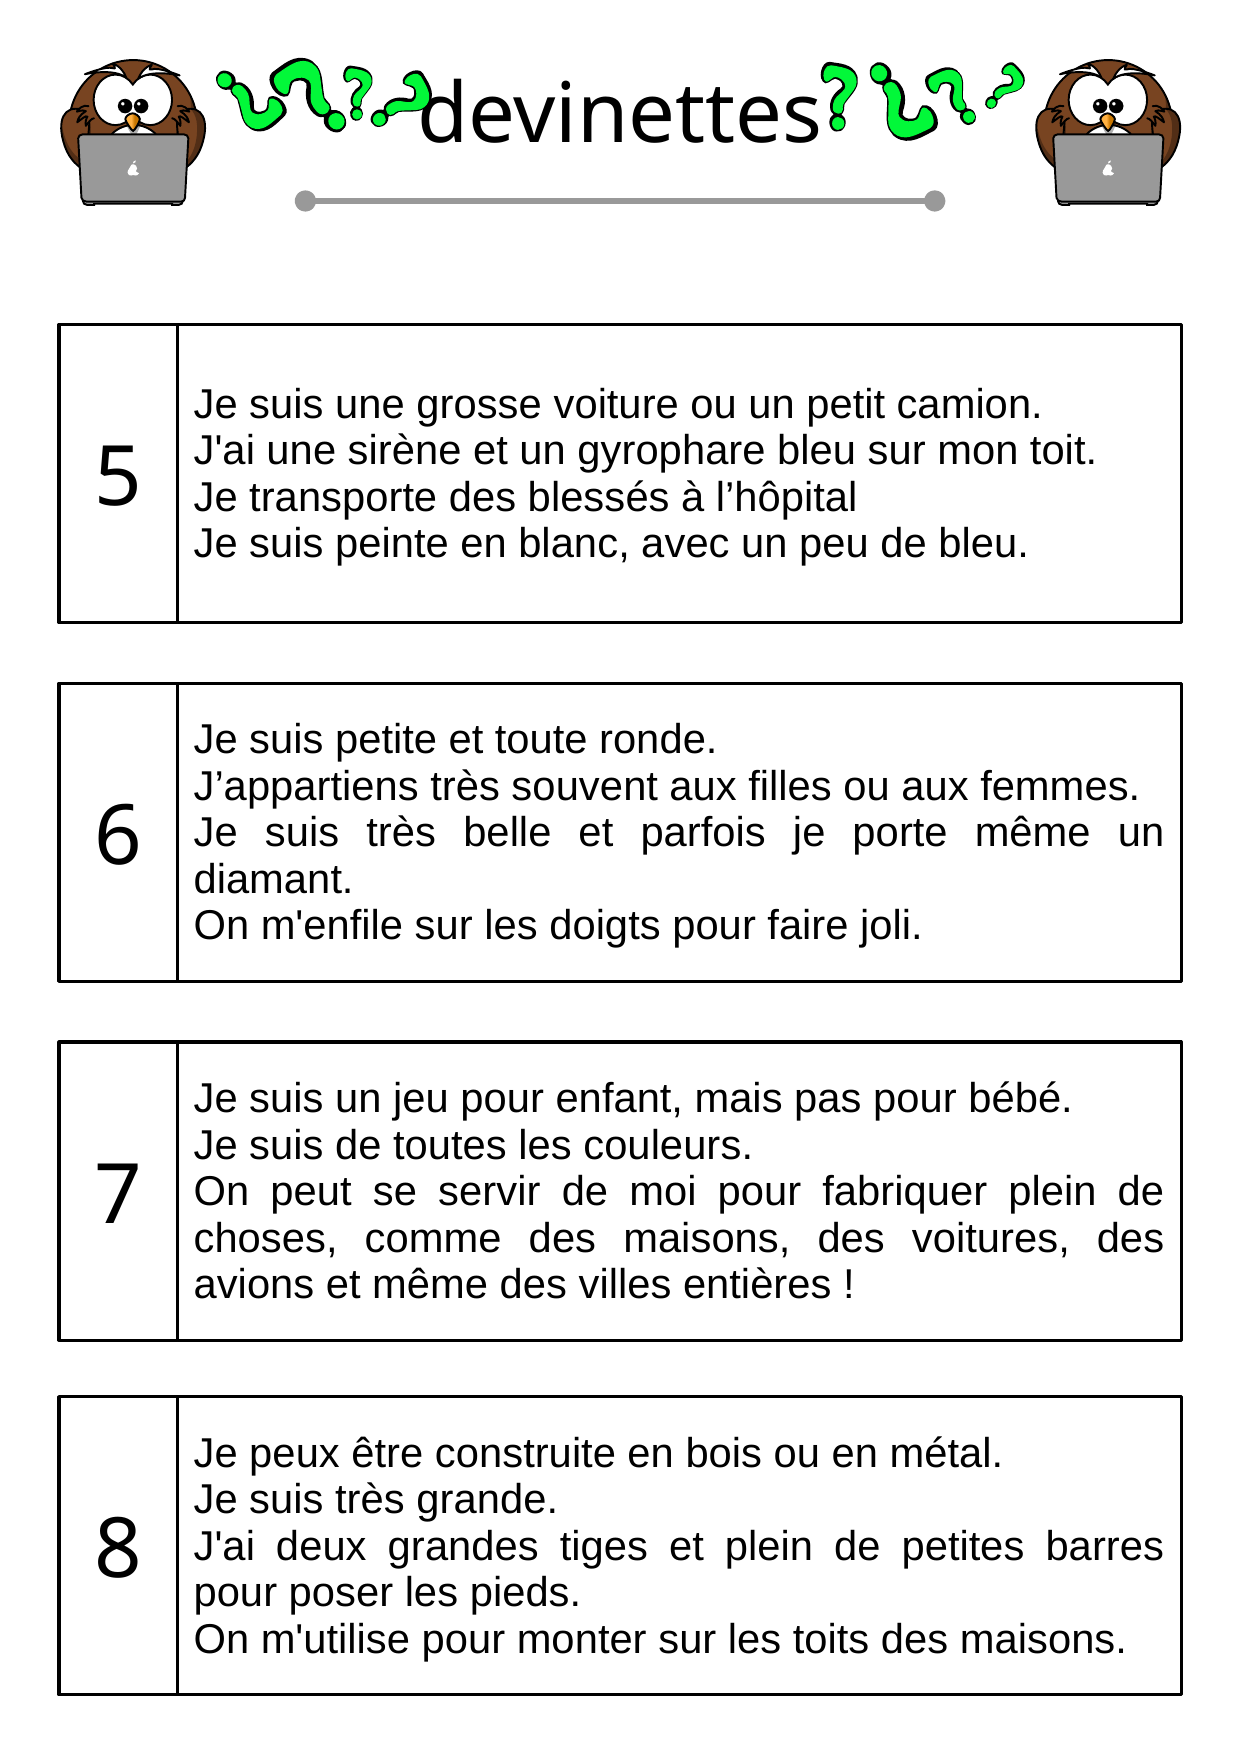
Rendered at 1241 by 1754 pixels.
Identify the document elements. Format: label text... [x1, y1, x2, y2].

text_box devinettes [207, 46, 1182, 159]
picture [920, 59, 1031, 134]
text_box 5 [59, 324, 178, 623]
picture [60, 46, 441, 206]
picture [1035, 59, 1182, 206]
text_box devinettes [59, 46, 297, 159]
text_box Je peux être construite en bois ou en métal. Je suis très grande. J'ai deux grandes tiges et plein de petites barres pour poser les pieds. On m'utilise pour monter sur les toits des maisons. [179, 1396, 1182, 1695]
text_box Je suis petite et toute ronde. J’appartiens très souvent aux filles ou aux femmes. Je suis très belle et parfois je porte même un diamant. On m'enfile sur les doigts pour faire joli. [179, 683, 1182, 982]
text_box Je suis une grosse voiture ou un petit camion. J'ai une sirène et un gyrophare bleu sur mon toit. Je transporte des blessés à l’hôpital Je suis peinte en blanc, avec un peu de bleu. [179, 324, 1182, 623]
text_box Je suis un jeu pour enfant, mais pas pour bébé. Je suis de toutes les couleurs. On peut se servir de moi pour fabriquer plein de choses, comme des maisons, des voitures, des avions et même des villes entières ! [179, 1041, 1182, 1341]
text_box 6 [59, 683, 178, 982]
picture [820, 51, 944, 152]
text_box 7 [59, 1041, 178, 1341]
text_box 8 [59, 1396, 178, 1695]
